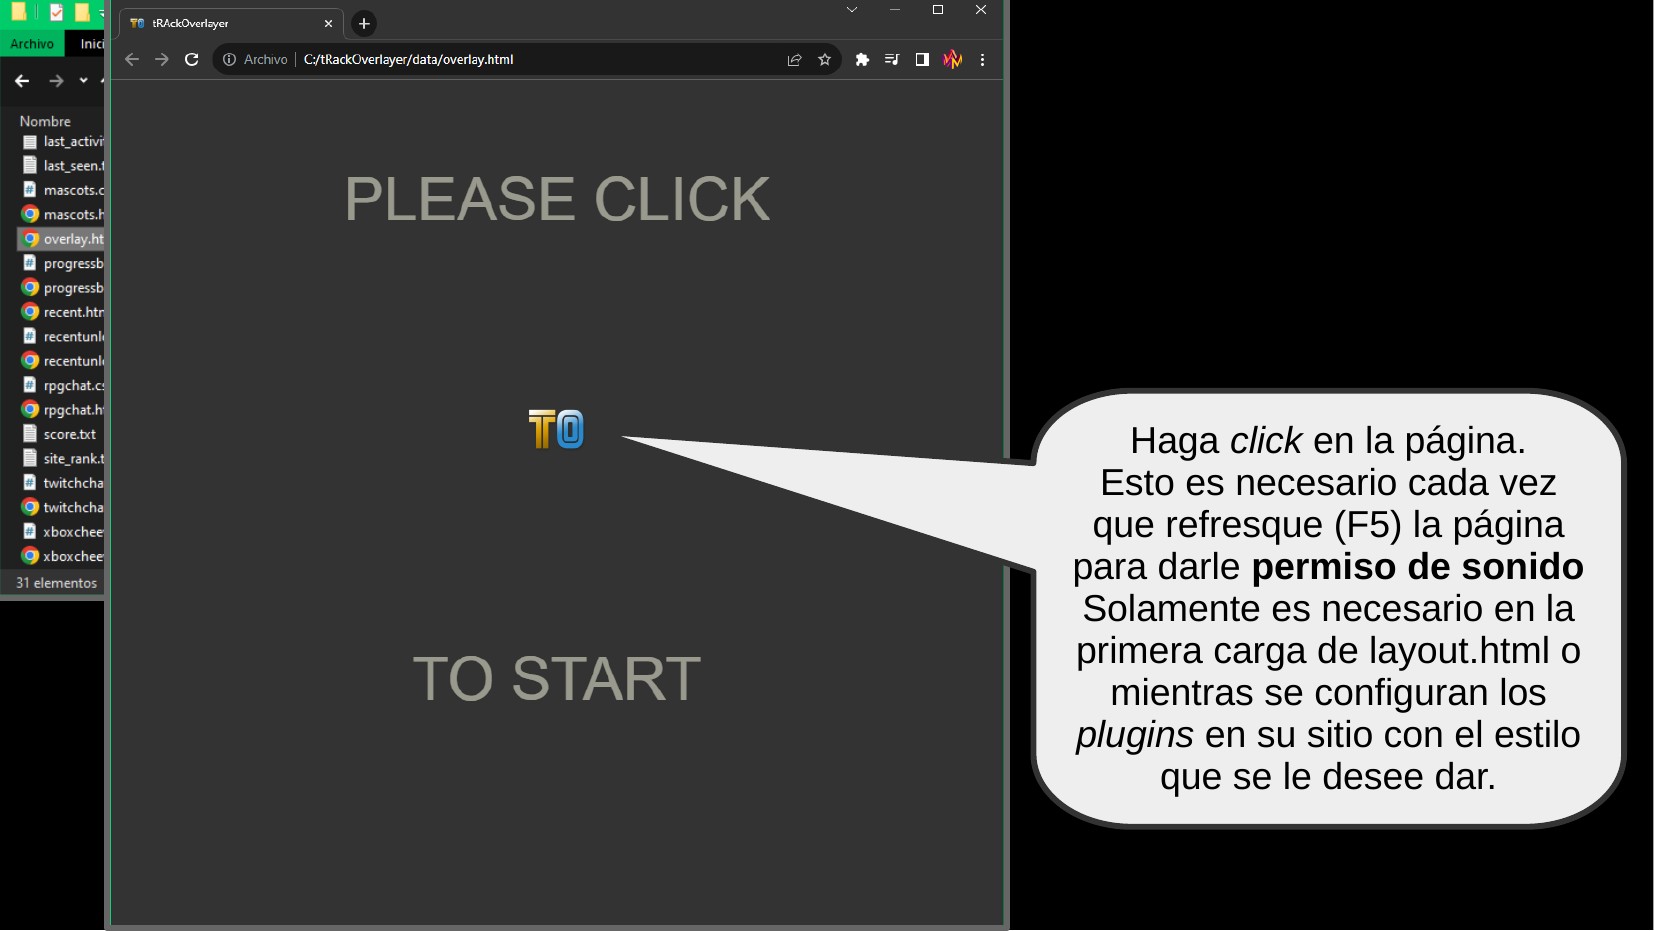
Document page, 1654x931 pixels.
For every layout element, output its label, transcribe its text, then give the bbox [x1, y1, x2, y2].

picture [0, 0, 104, 596]
text_box Haga click en la página. Esto es necesario cada vez que refresque (F5) la página para darle permiso de sonido Solamente es necesario en la primera carga de layout.html o mientras se configuran los plugins en su sitio con el estilo que se le desee dar. [595, 390, 1625, 827]
picture [110, 0, 1004, 926]
